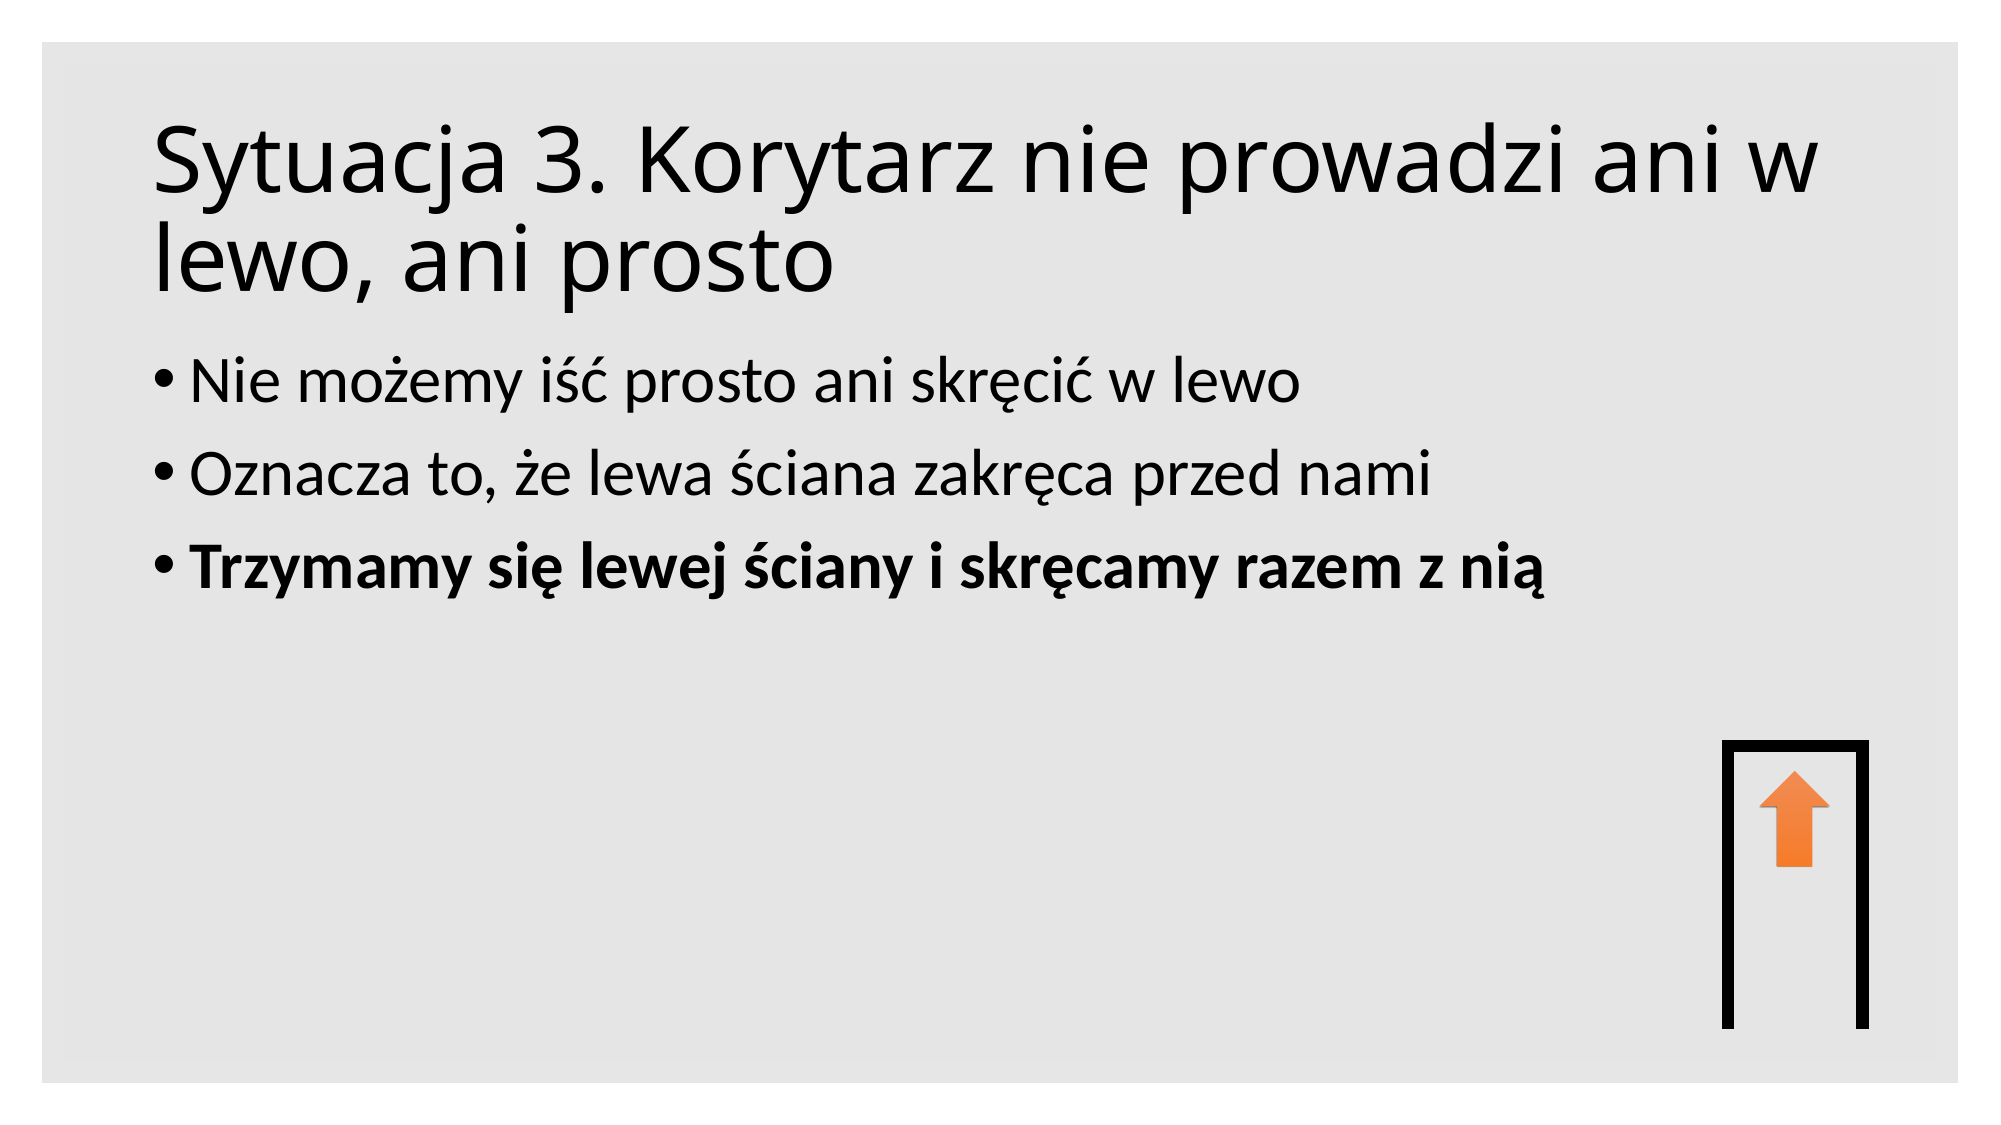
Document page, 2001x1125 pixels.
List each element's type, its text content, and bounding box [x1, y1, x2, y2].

list Nie możemy iść prosto ani skręcić w lewo Oznacza to, że lewa ściana zakręca przed nami Trzymamy się lewej ściany i skręcamy razem z nią [1734, 752, 1856, 973]
title Sytuacja 3. Korytarz nie prowadzi ani w lewo, ani prosto [137, 103, 1863, 322]
text_box [53, 53, 1947, 1073]
list Nie możemy iść prosto ani skręcić w lewo Oznacza to, że lewa ściana zakręca przed nami Trzymamy się lewej ściany i skręcamy razem z nią [137, 337, 1882, 973]
